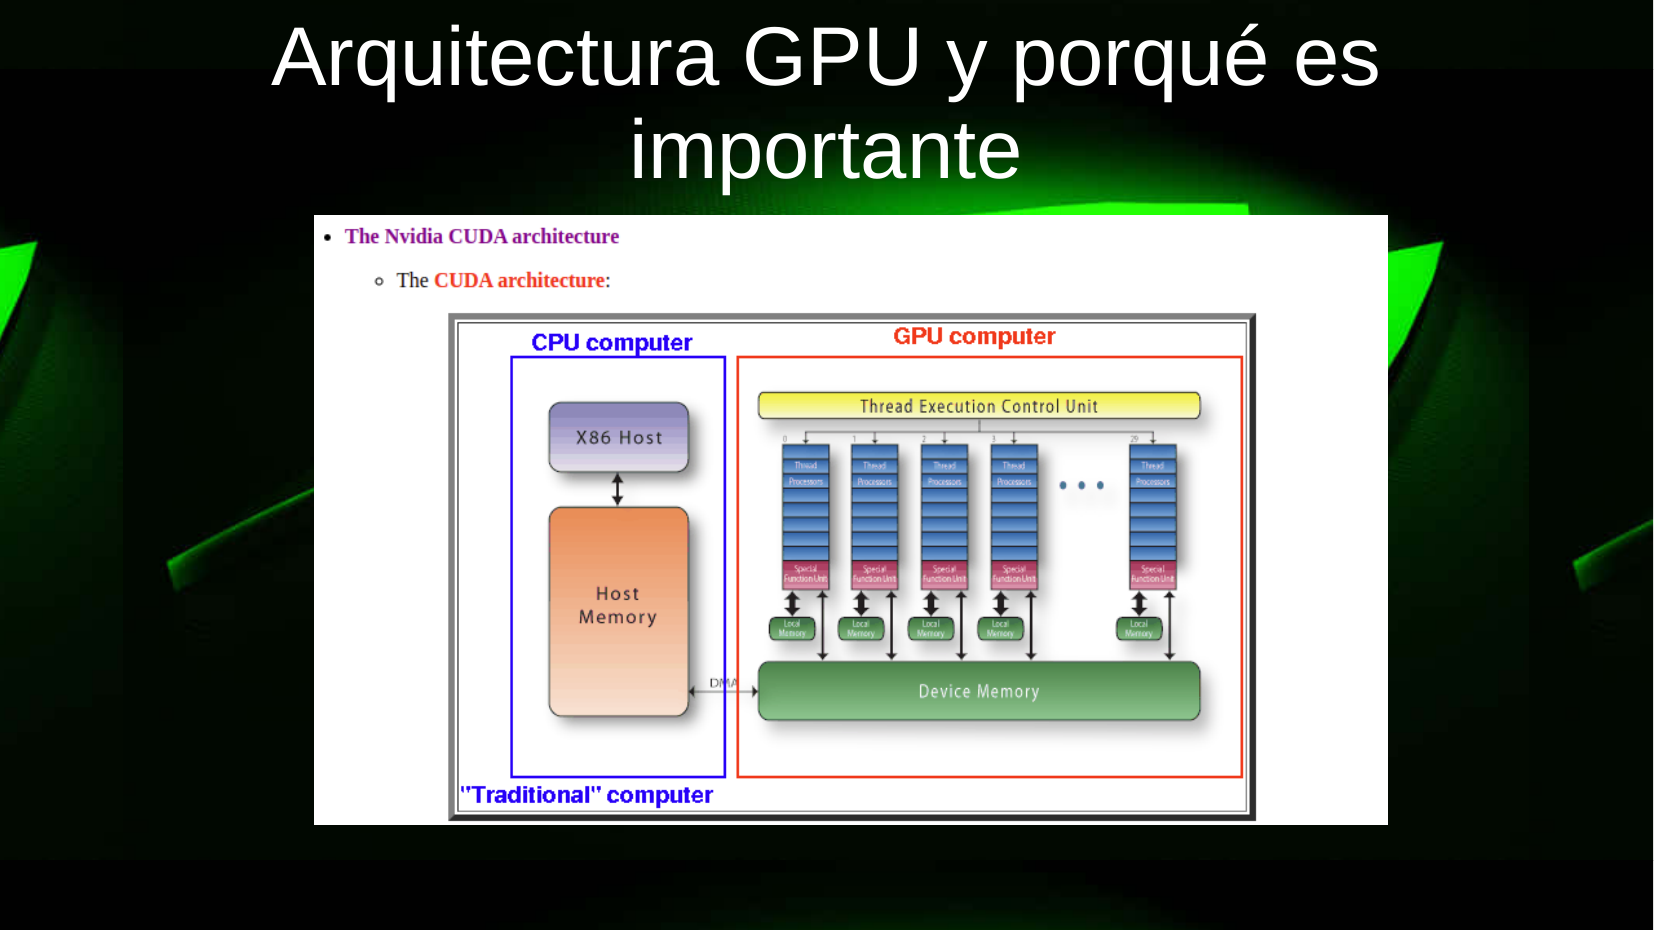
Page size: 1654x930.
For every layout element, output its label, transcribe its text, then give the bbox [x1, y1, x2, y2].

title Arquitectura GPU y porqué es importante [82, 9, 1571, 220]
picture [0, 0, 1654, 930]
